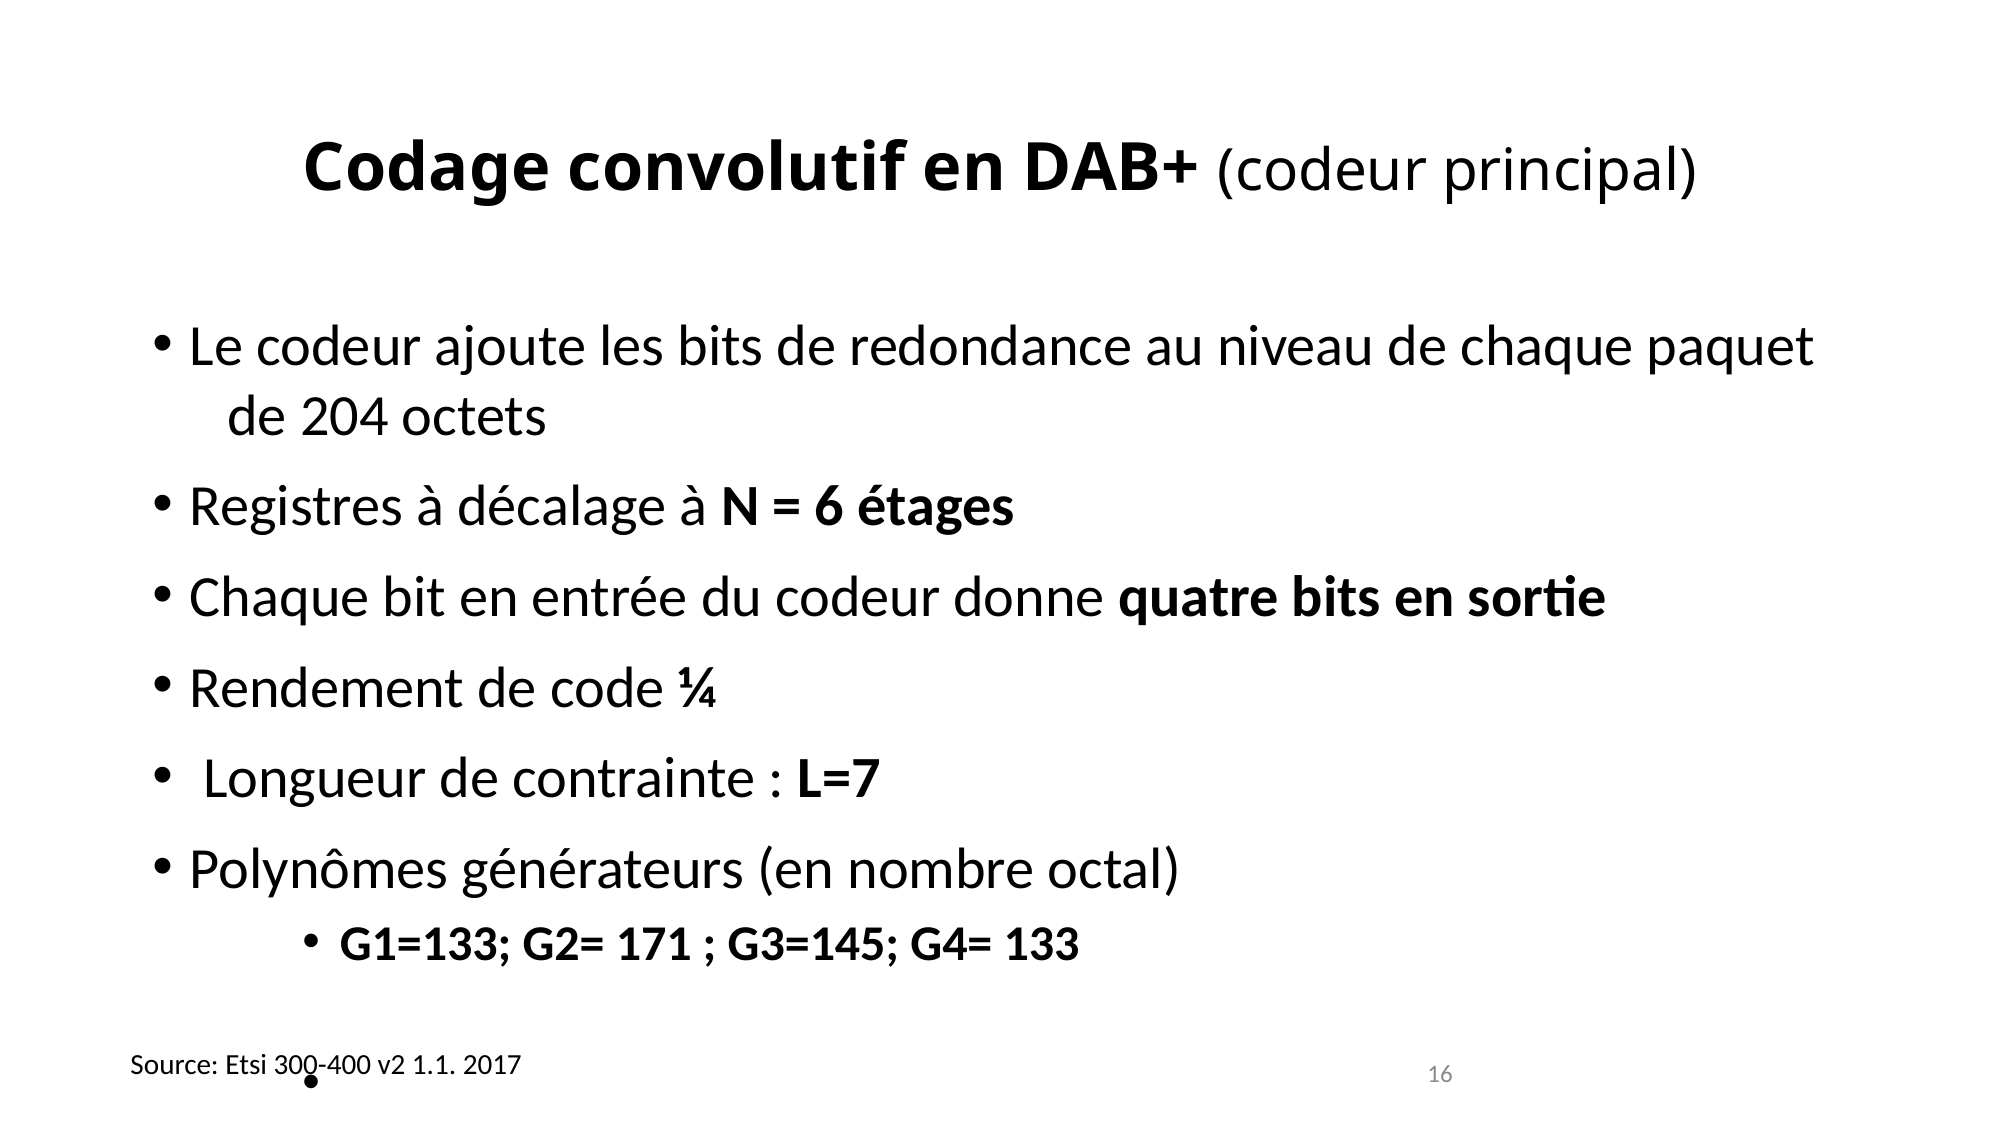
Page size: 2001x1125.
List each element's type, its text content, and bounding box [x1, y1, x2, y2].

title Codage convolutif en DAB+ (codeur principal) [137, 59, 1863, 278]
text_box [1412, 1042, 1863, 1103]
list Le codeur ajoute les bits de redondance au niveau de chaque paquet de 204 octets Registres à décalage à N = 6 étages Chaque bit en entrée du codeur donne quatre bits en sortie Rendement de code ¼ Longueur de contrainte : L=7 Polynômes générateurs (en nombre octal) G1=133; G2= 171 ; G3=145; G4= 133 [137, 299, 1863, 1014]
text_box Source: Etsi 300-400 v2 1.1. 2017 [115, 1037, 756, 1089]
